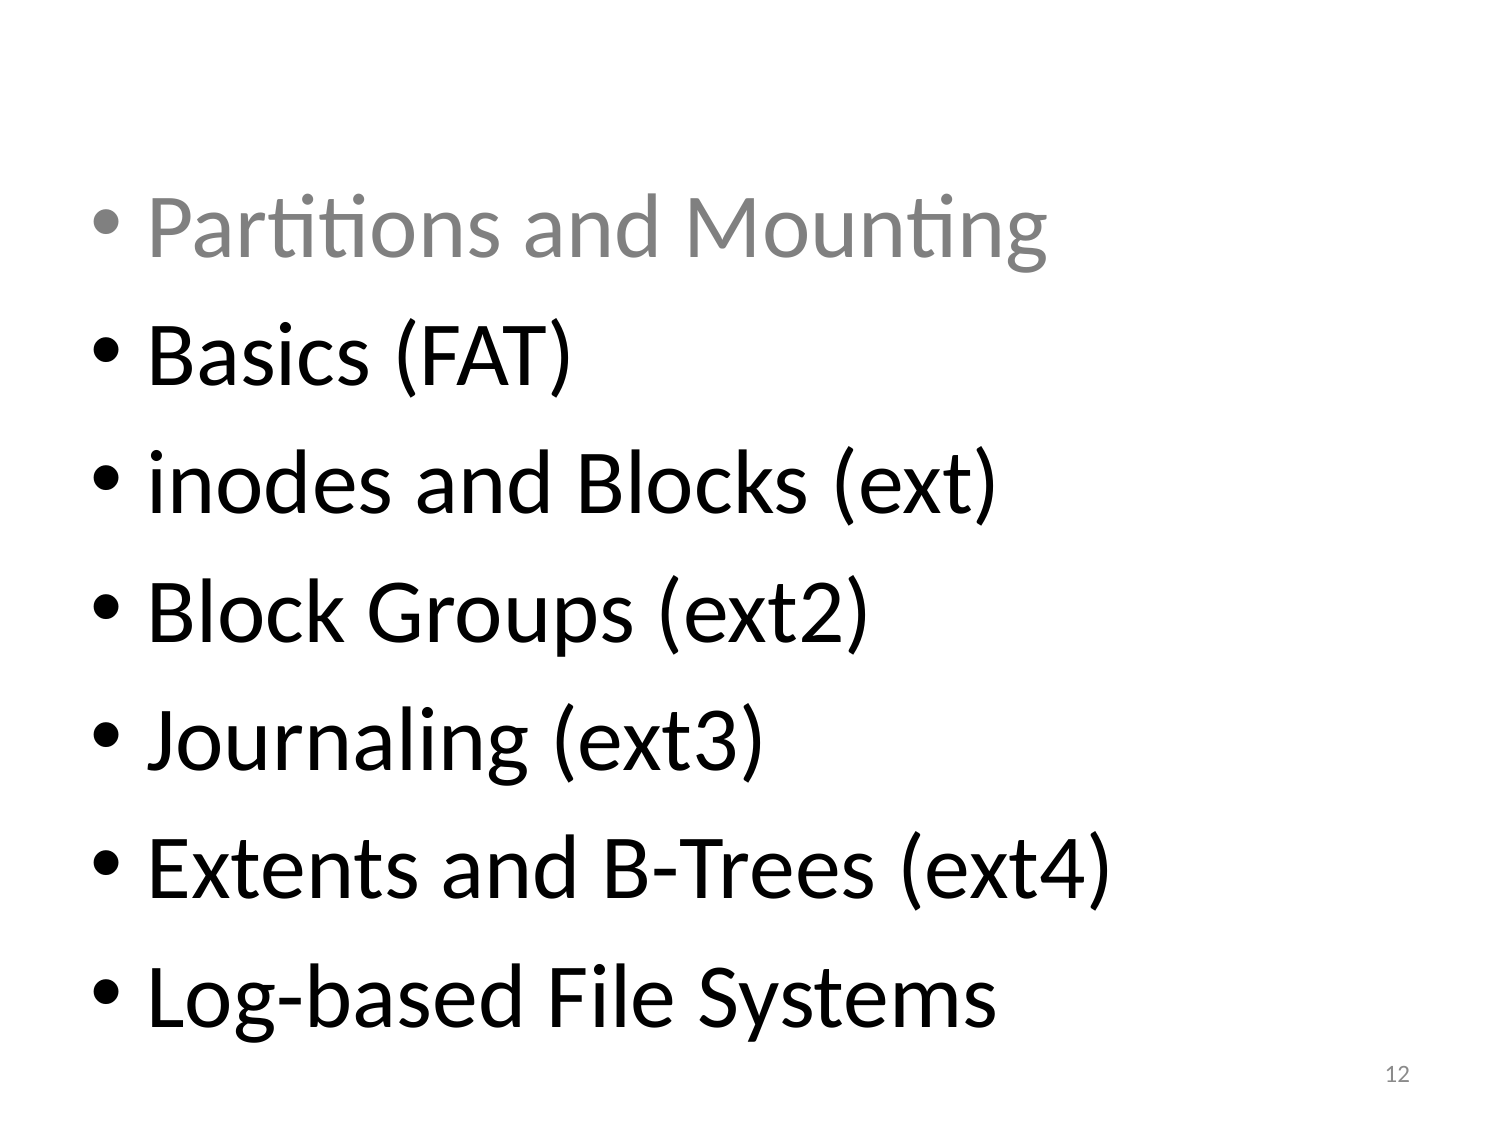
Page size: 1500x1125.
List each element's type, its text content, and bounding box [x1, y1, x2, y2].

list Partitions and Mounting Basics (FAT) inodes and Blocks (ext) Block Groups (ext2) Journaling (ext3) Extents and B-Trees (ext4) Log-based File Systems [75, 128, 1425, 1083]
slide_number <number> [1074, 1042, 1425, 1103]
